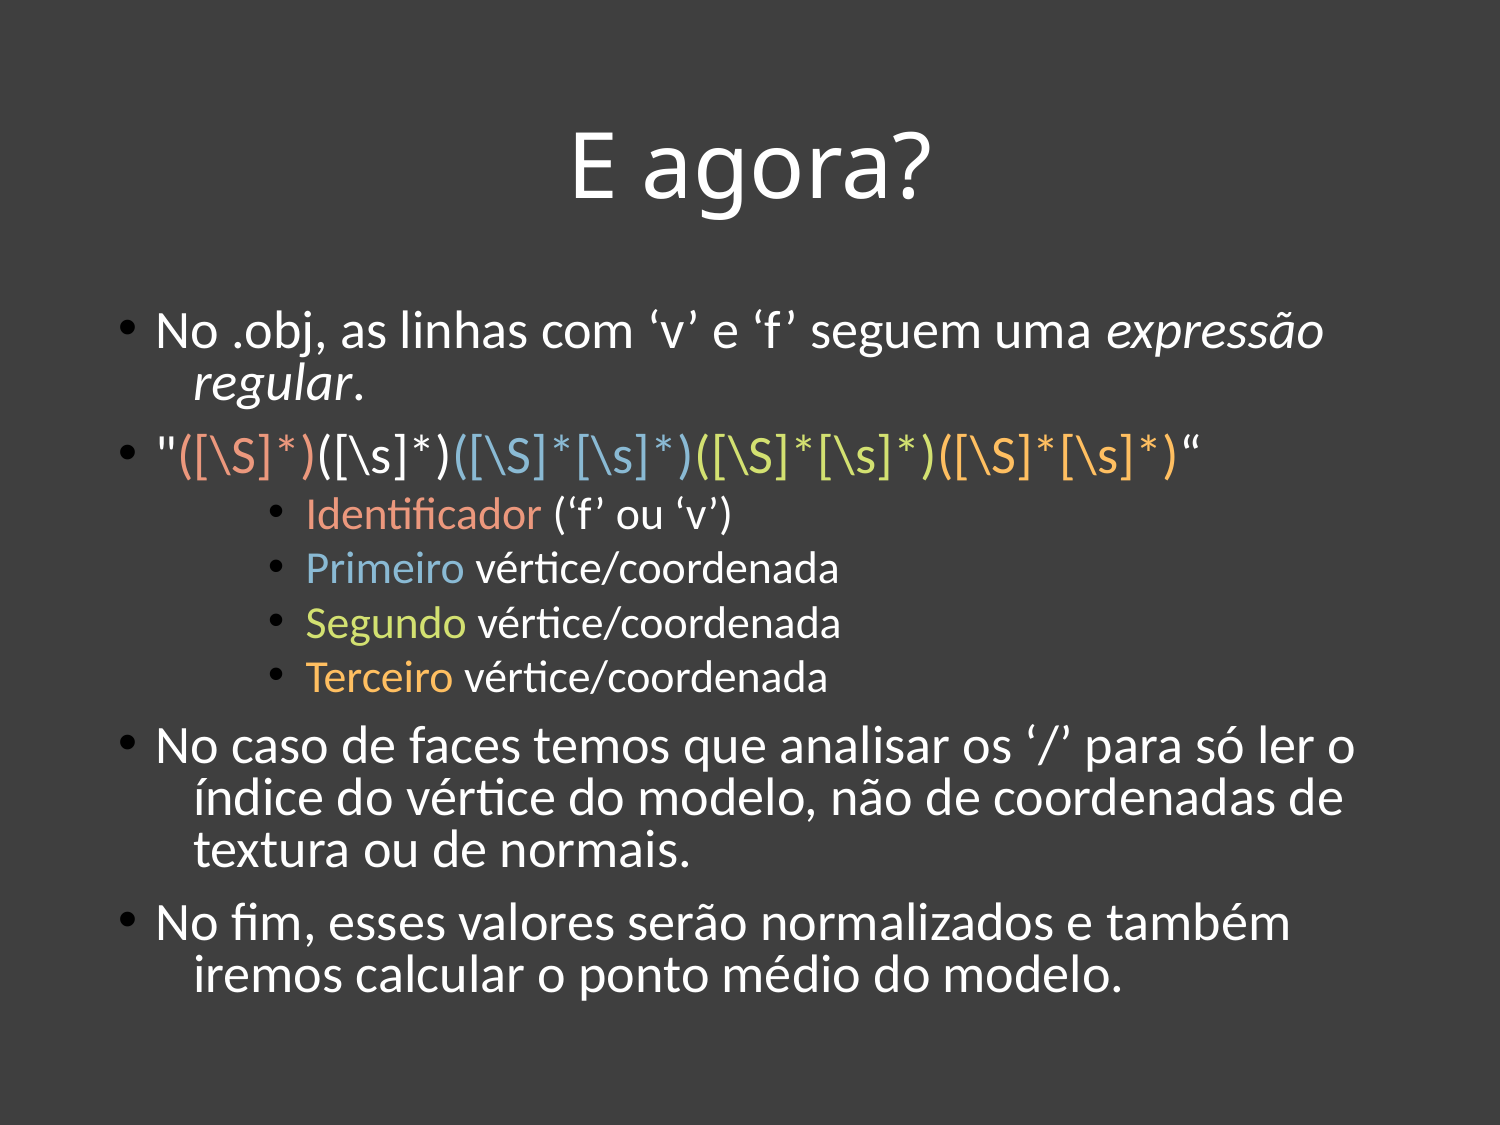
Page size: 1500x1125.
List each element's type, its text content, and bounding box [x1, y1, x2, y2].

list No .obj, as linhas com ‘v’ e ‘f’ seguem uma expressão regular. "([\S]*)([\s]*)([\S]*[\s]*)([\S]*[\s]*)([\S]*[\s]*)“ Identificador (‘f’ ou ‘v’) Primeiro vértice/coordenada Segundo vértice/coordenada Terceiro vértice/coordenada No caso de faces temos que analisar os ‘/’ para só ler o índice do vértice do modelo, não de coordenadas de textura ou de normais. No fim, esses valores serão normalizados e também iremos calcular o ponto médio do modelo. [103, 299, 1397, 1014]
title E agora? [103, 59, 1397, 278]
